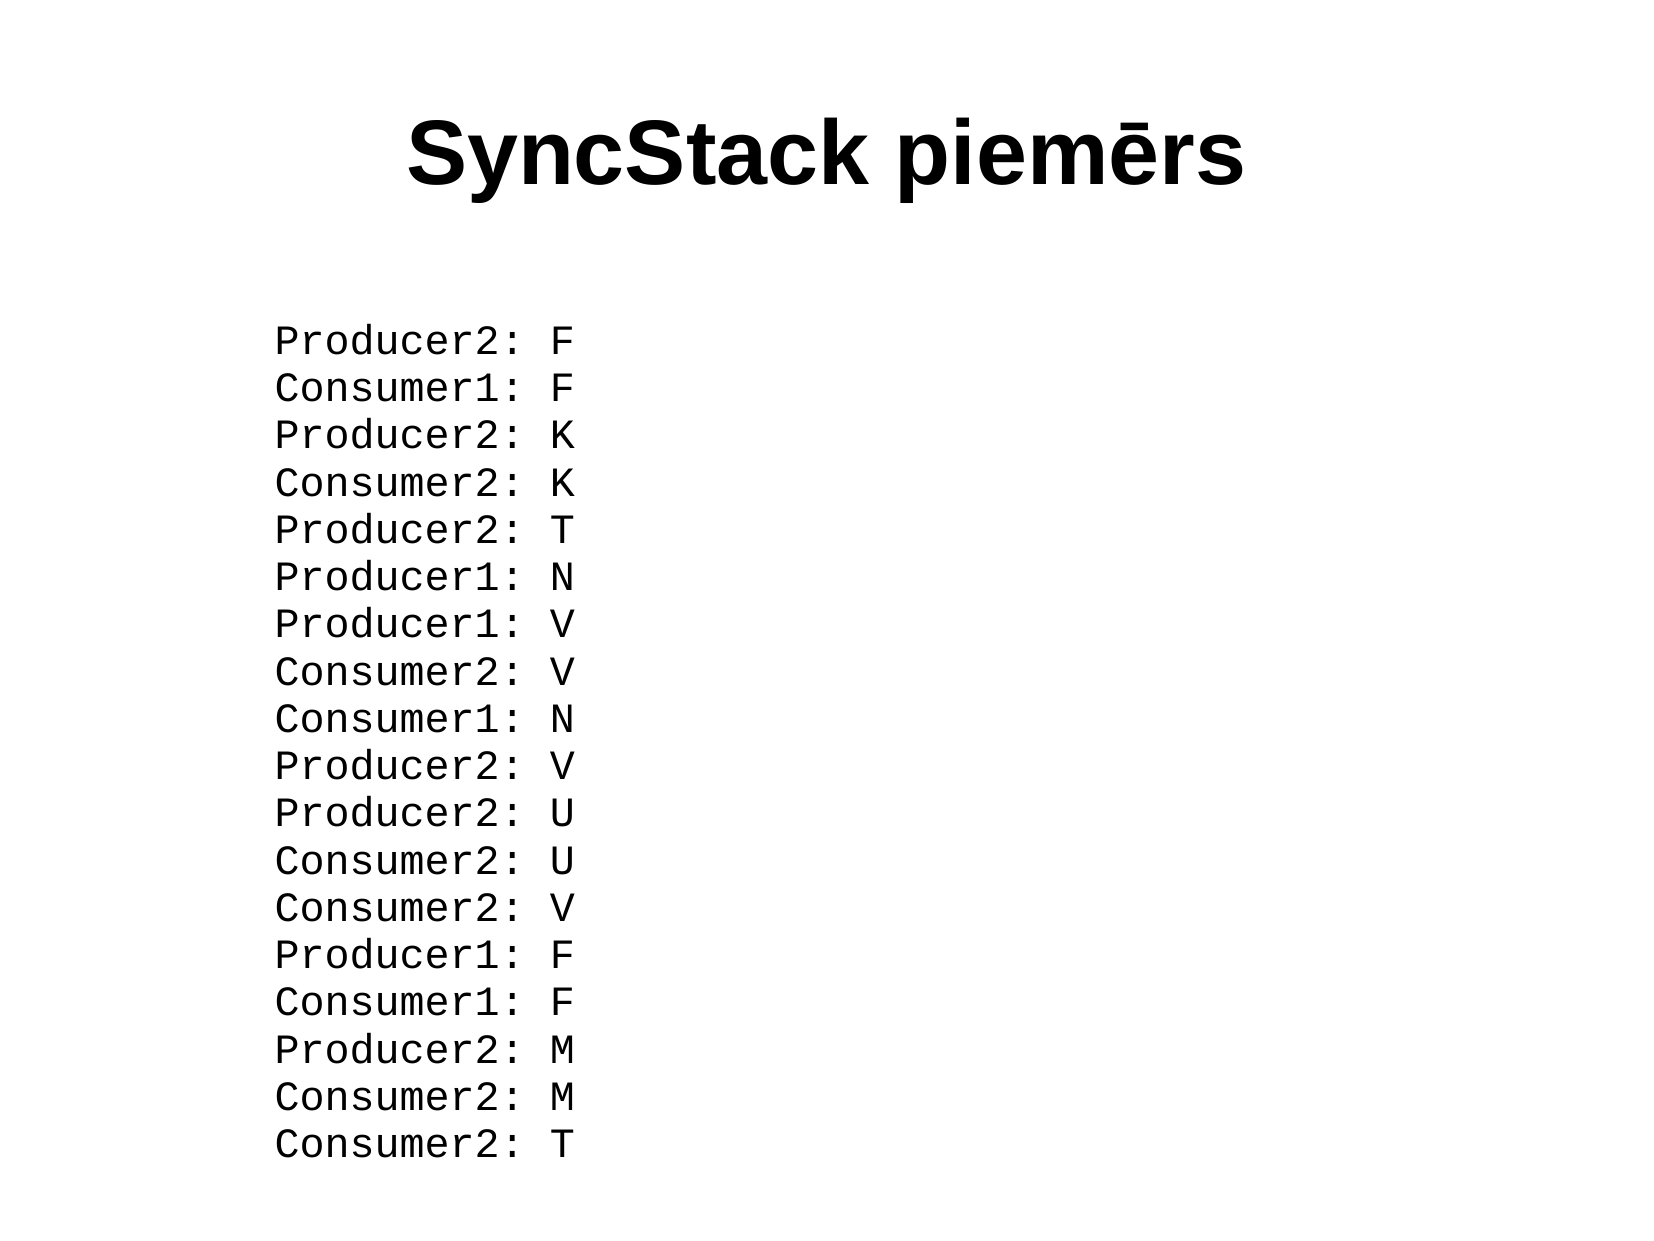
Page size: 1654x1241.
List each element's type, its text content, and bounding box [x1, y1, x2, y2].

text_box Producer2: F Consumer1: F Producer2: K Consumer2: K Producer2: T Producer1: N Producer1: V Consumer2: V Consumer1: N Producer2: V Producer2: U Consumer2: U Consumer2: V Producer1: F Consumer1: F Producer2: M Consumer2: M Consumer2: T [259, 312, 928, 1188]
title SyncStack piemērs [82, 49, 1571, 257]
